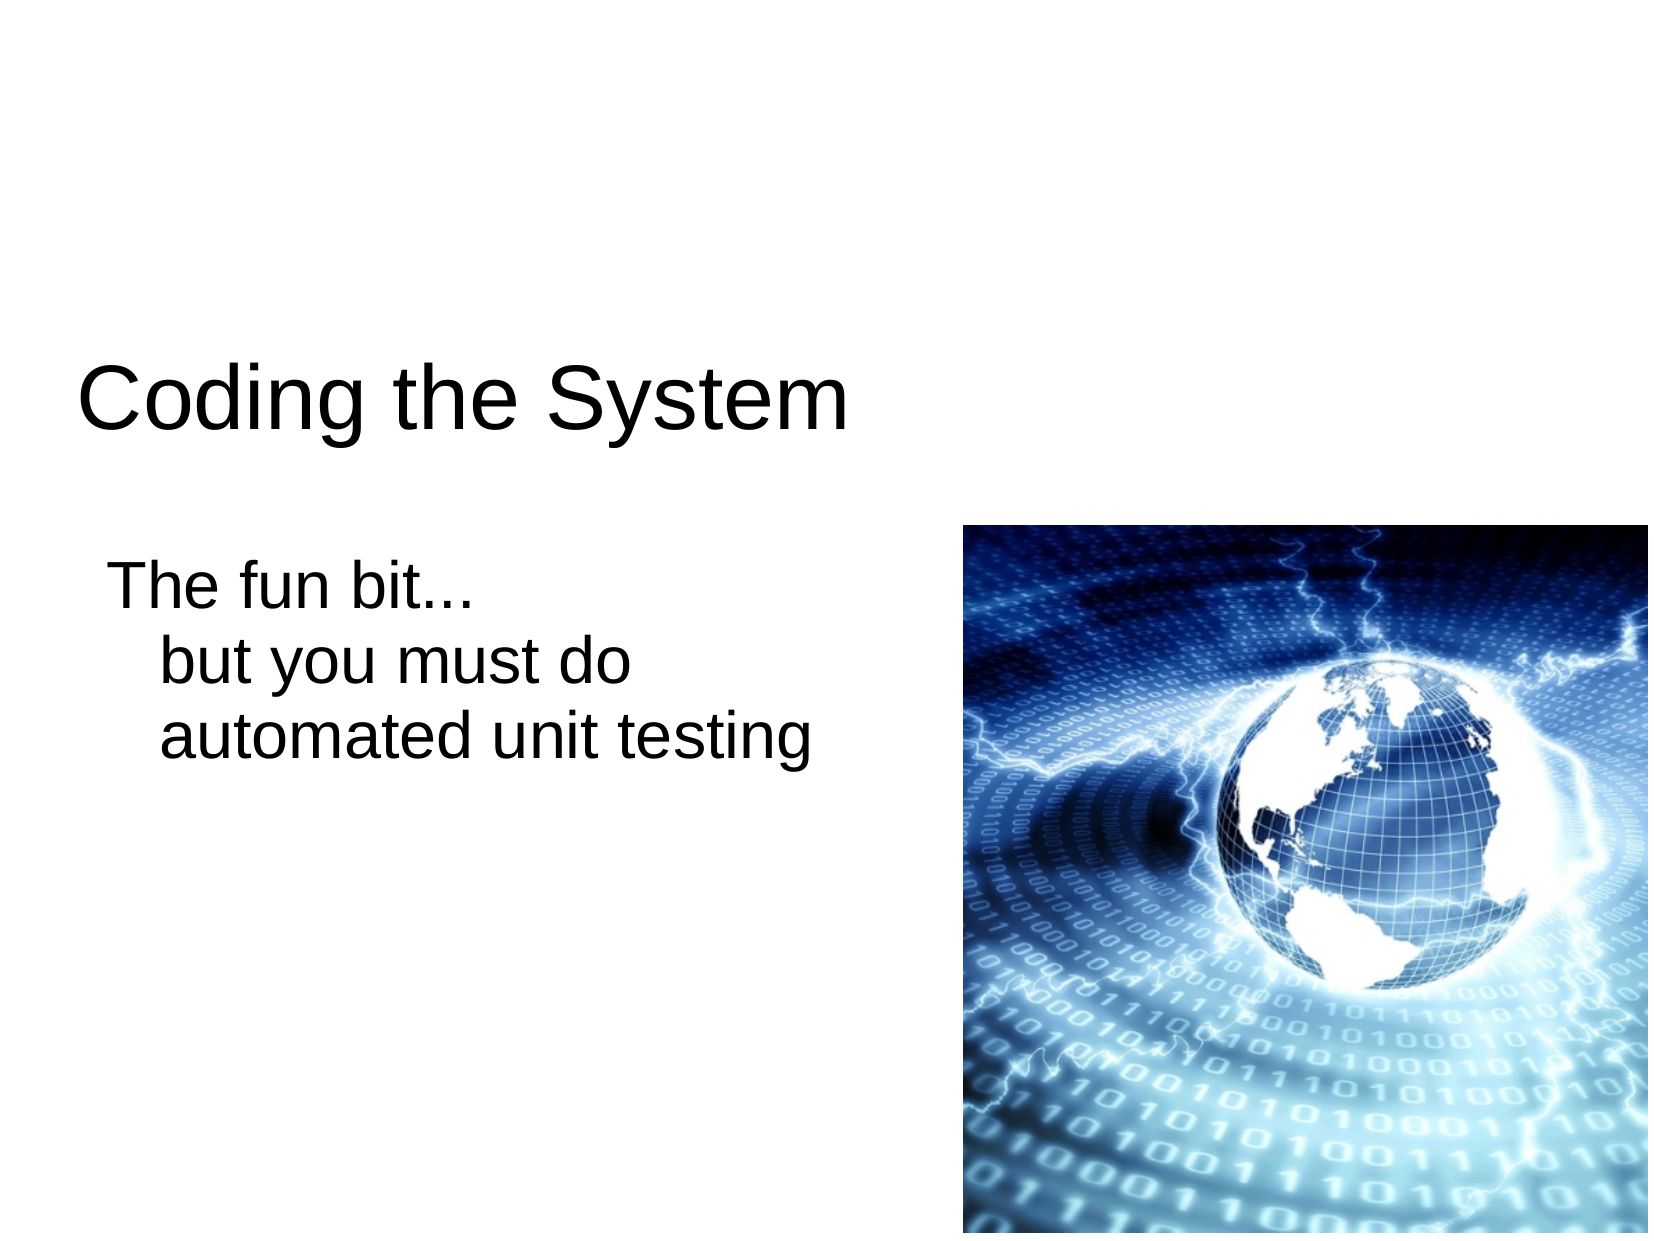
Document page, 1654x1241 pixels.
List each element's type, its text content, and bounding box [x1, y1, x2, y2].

title Coding the System [76, 301, 1613, 494]
list The fun bit... but you must do automated unit testing [88, 548, 1388, 773]
picture [963, 525, 1648, 1233]
